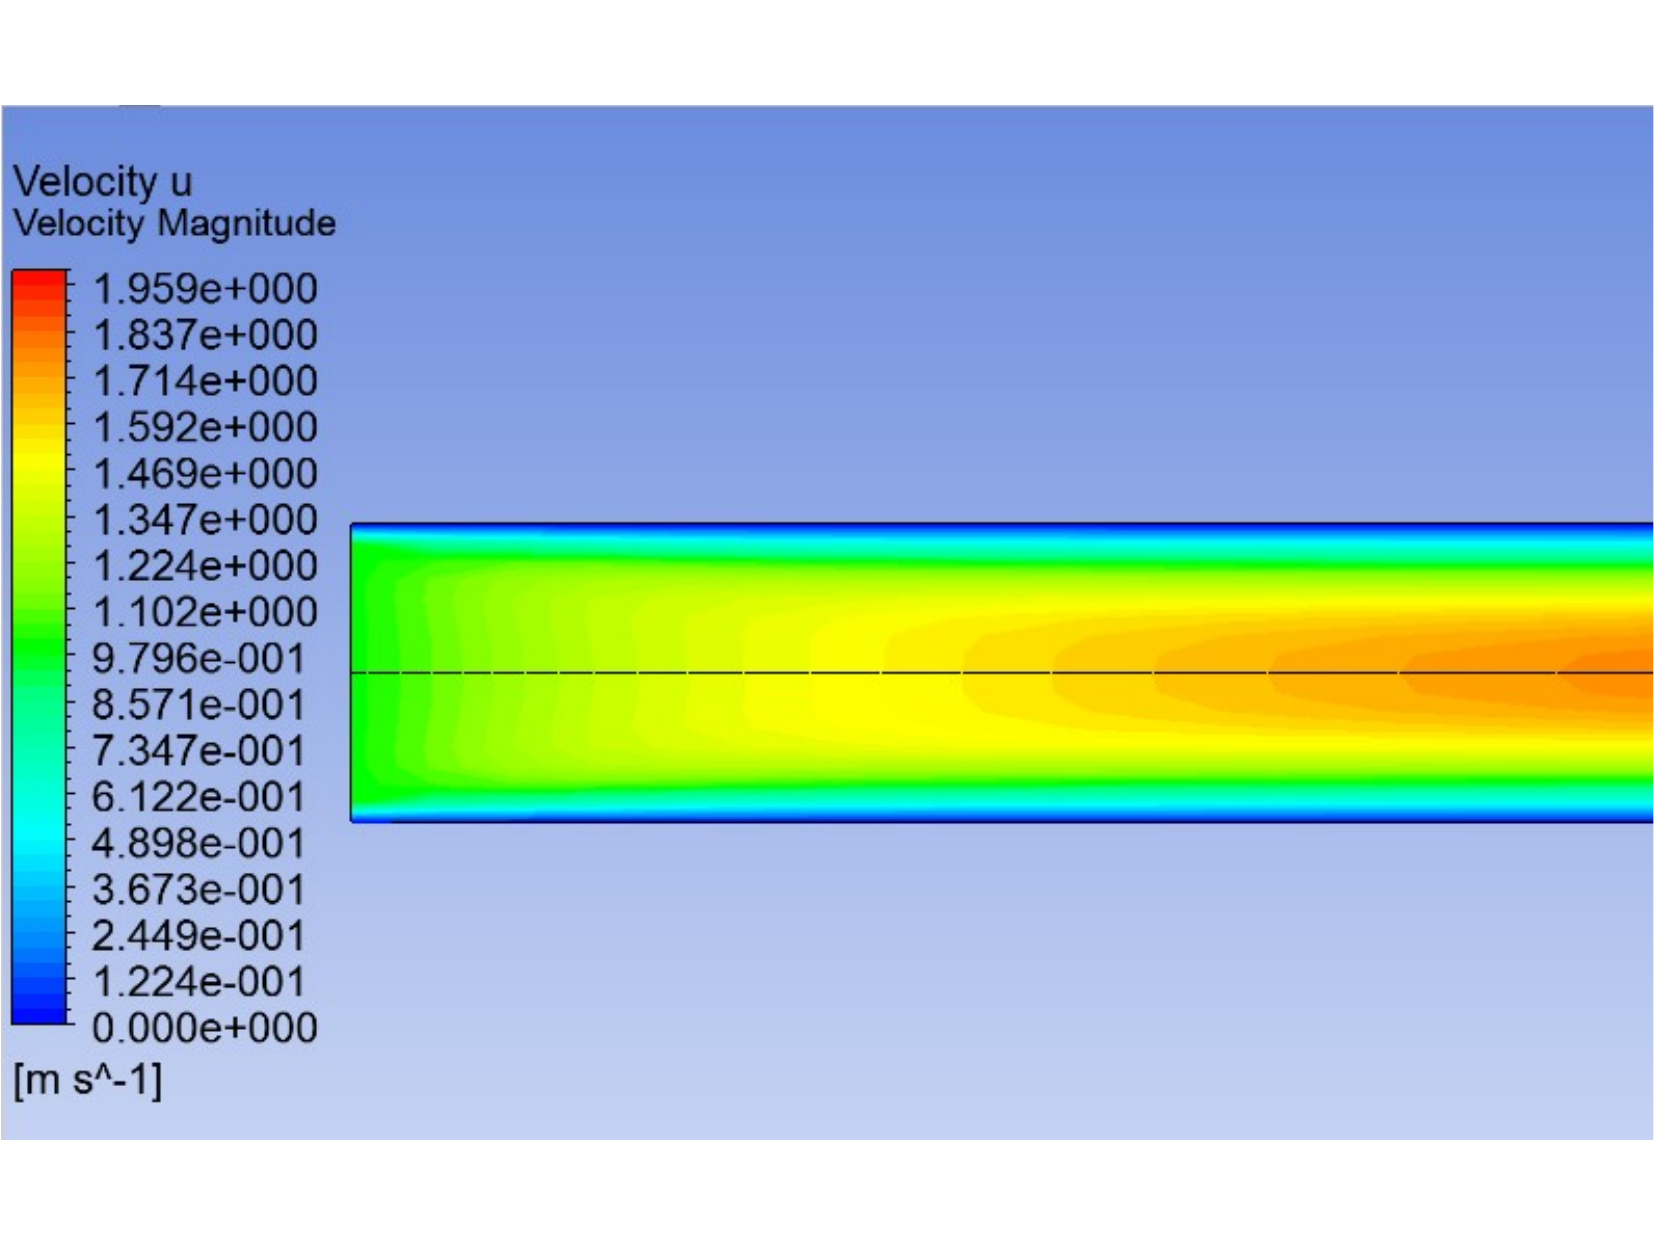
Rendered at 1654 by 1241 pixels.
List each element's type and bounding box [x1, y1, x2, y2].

picture [1, 105, 1654, 1140]
